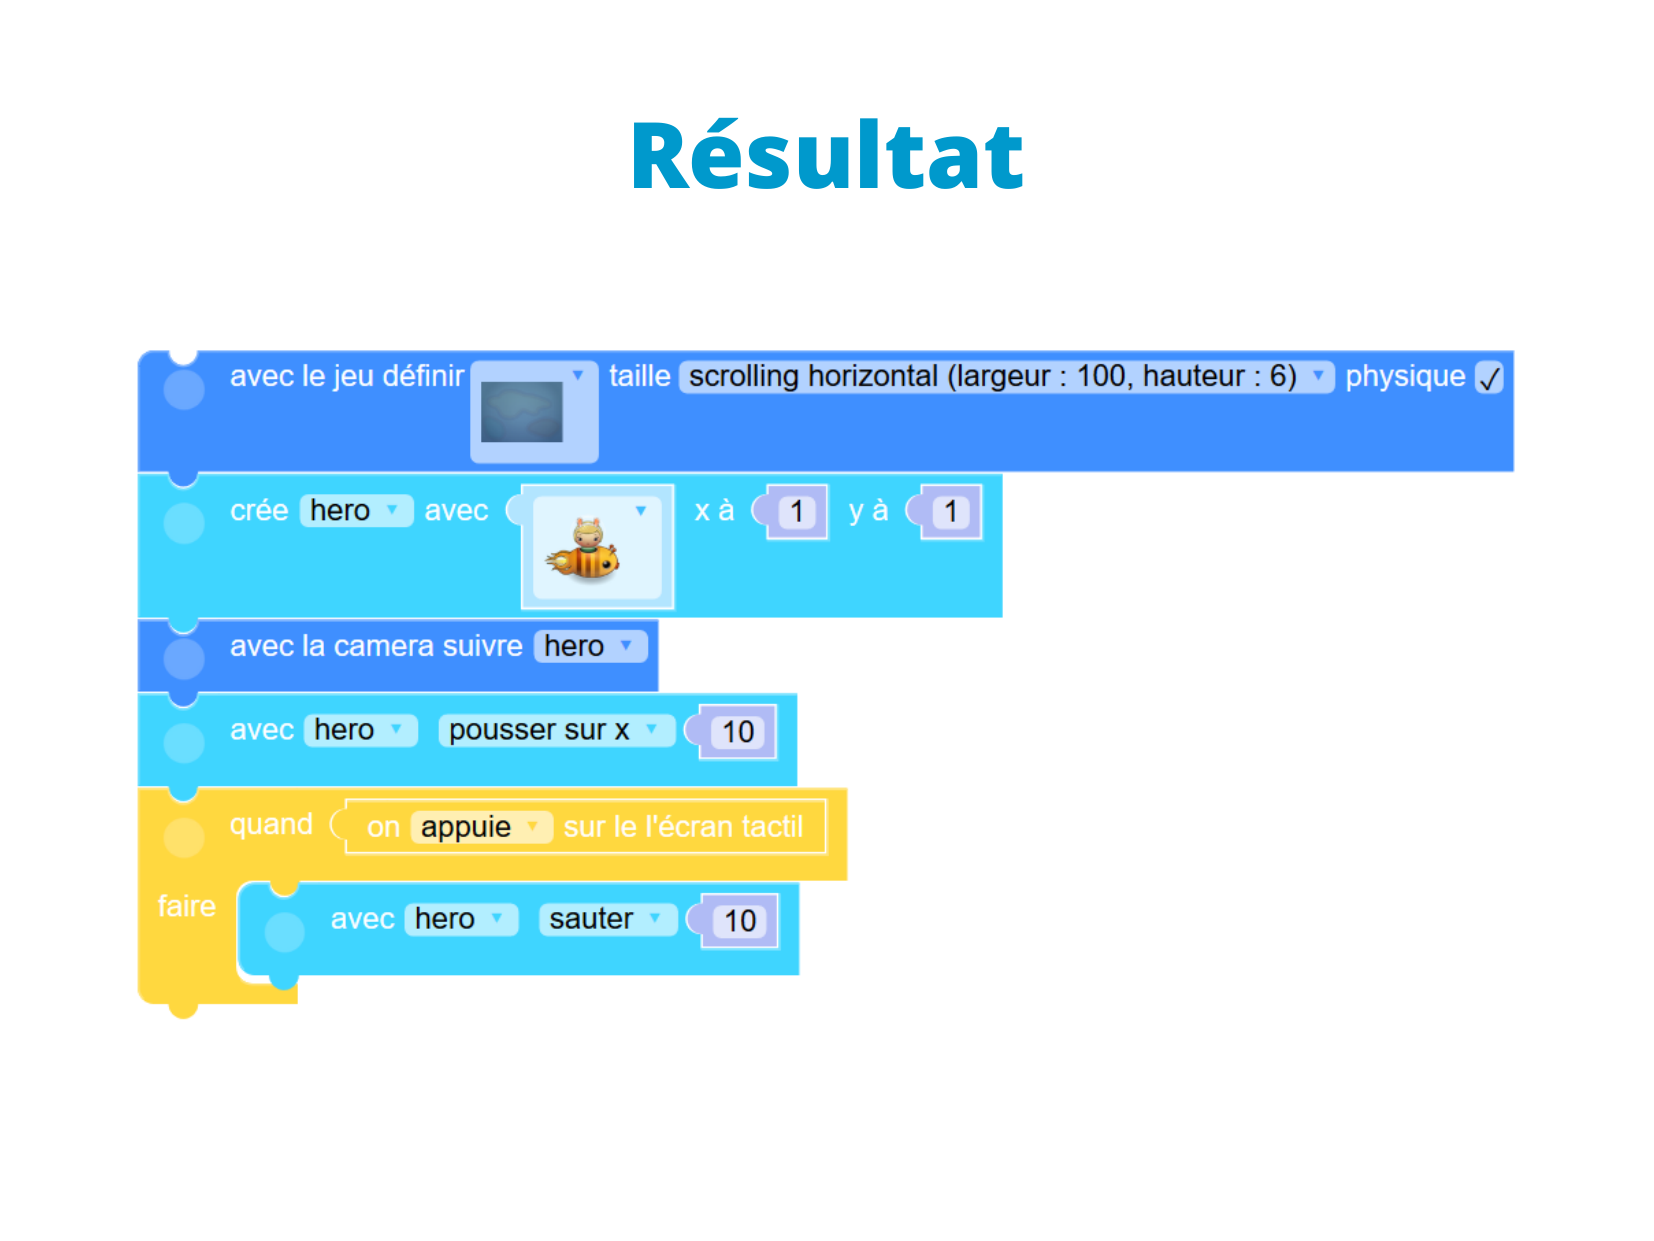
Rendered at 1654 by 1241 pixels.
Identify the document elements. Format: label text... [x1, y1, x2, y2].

picture [120, 330, 1534, 1033]
title Résultat [82, 49, 1571, 257]
